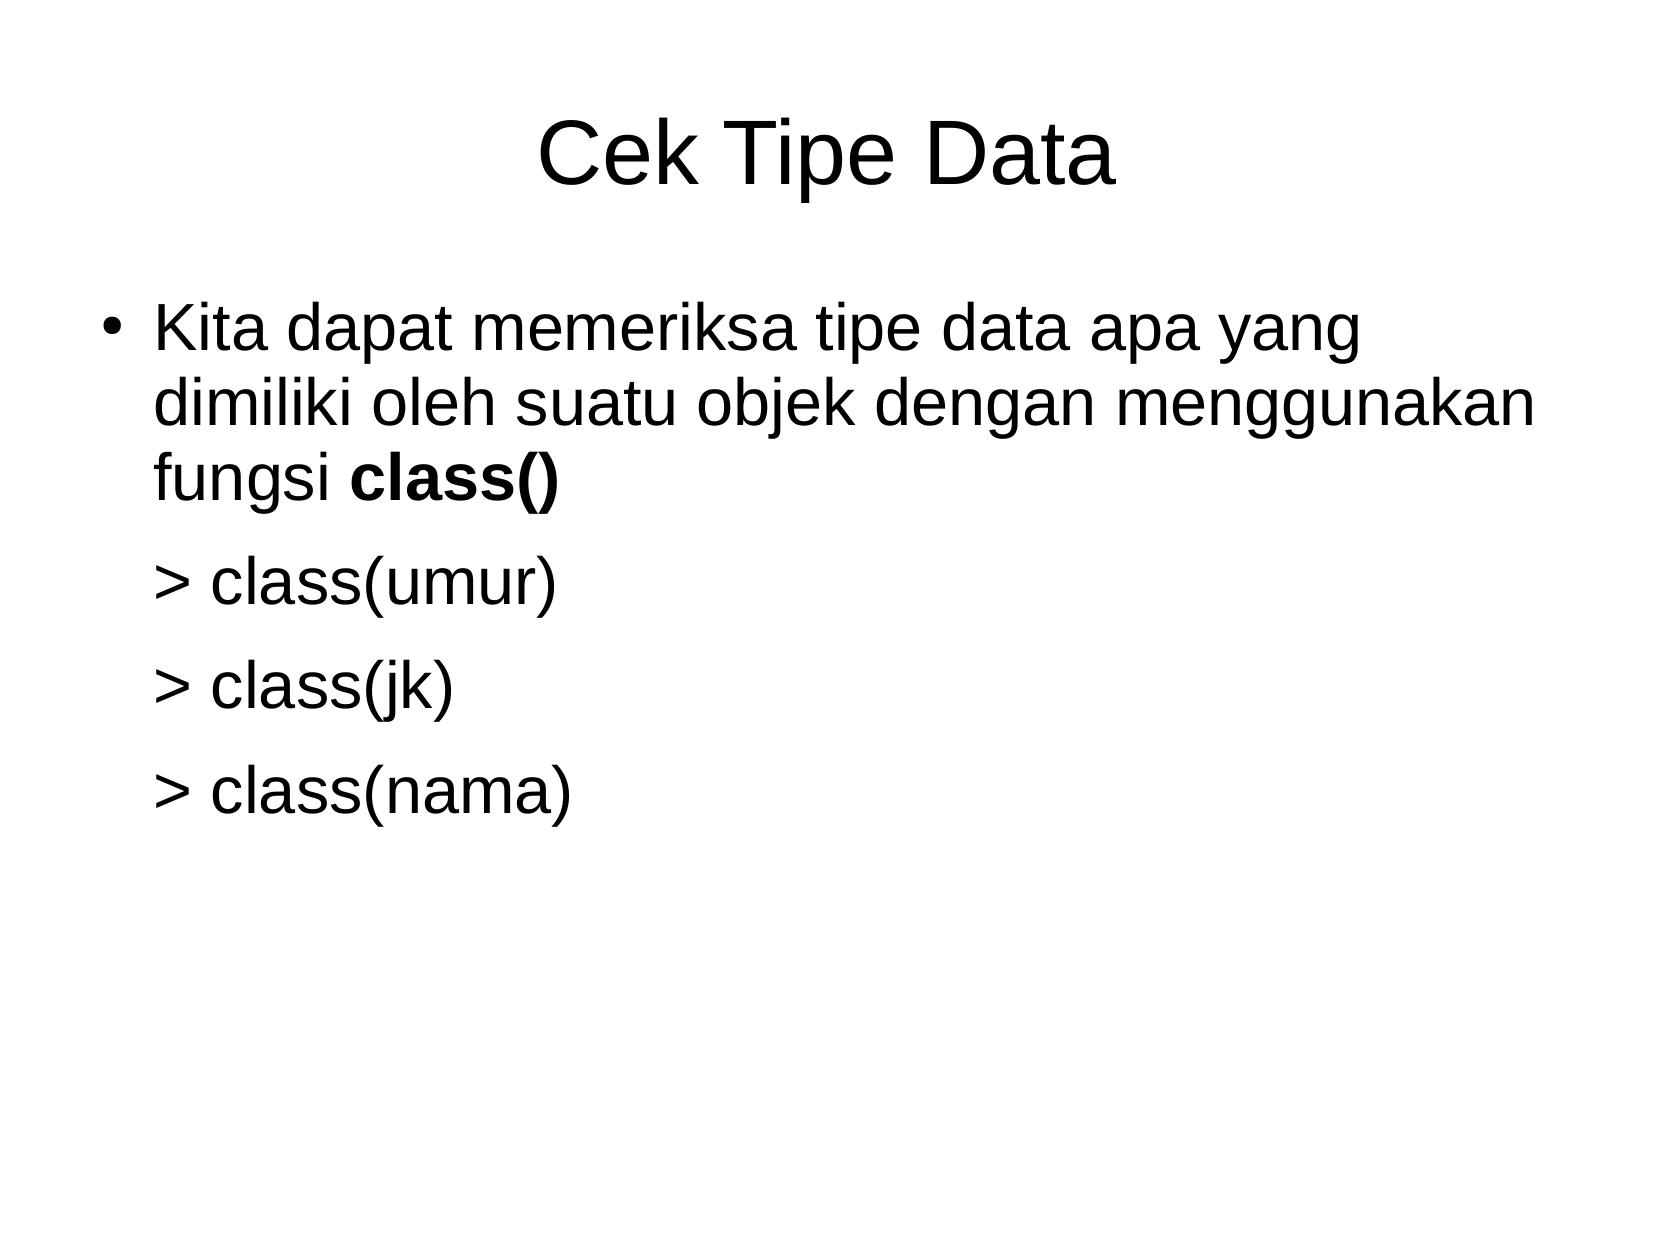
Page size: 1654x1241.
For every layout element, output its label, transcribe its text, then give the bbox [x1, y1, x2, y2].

list Kita dapat memeriksa tipe data apa yang dimiliki oleh suatu objek dengan menggunakan fungsi class() > class(umur) > class(jk) > class(nama) [82, 290, 1571, 1010]
title Cek Tipe Data [82, 49, 1571, 257]
